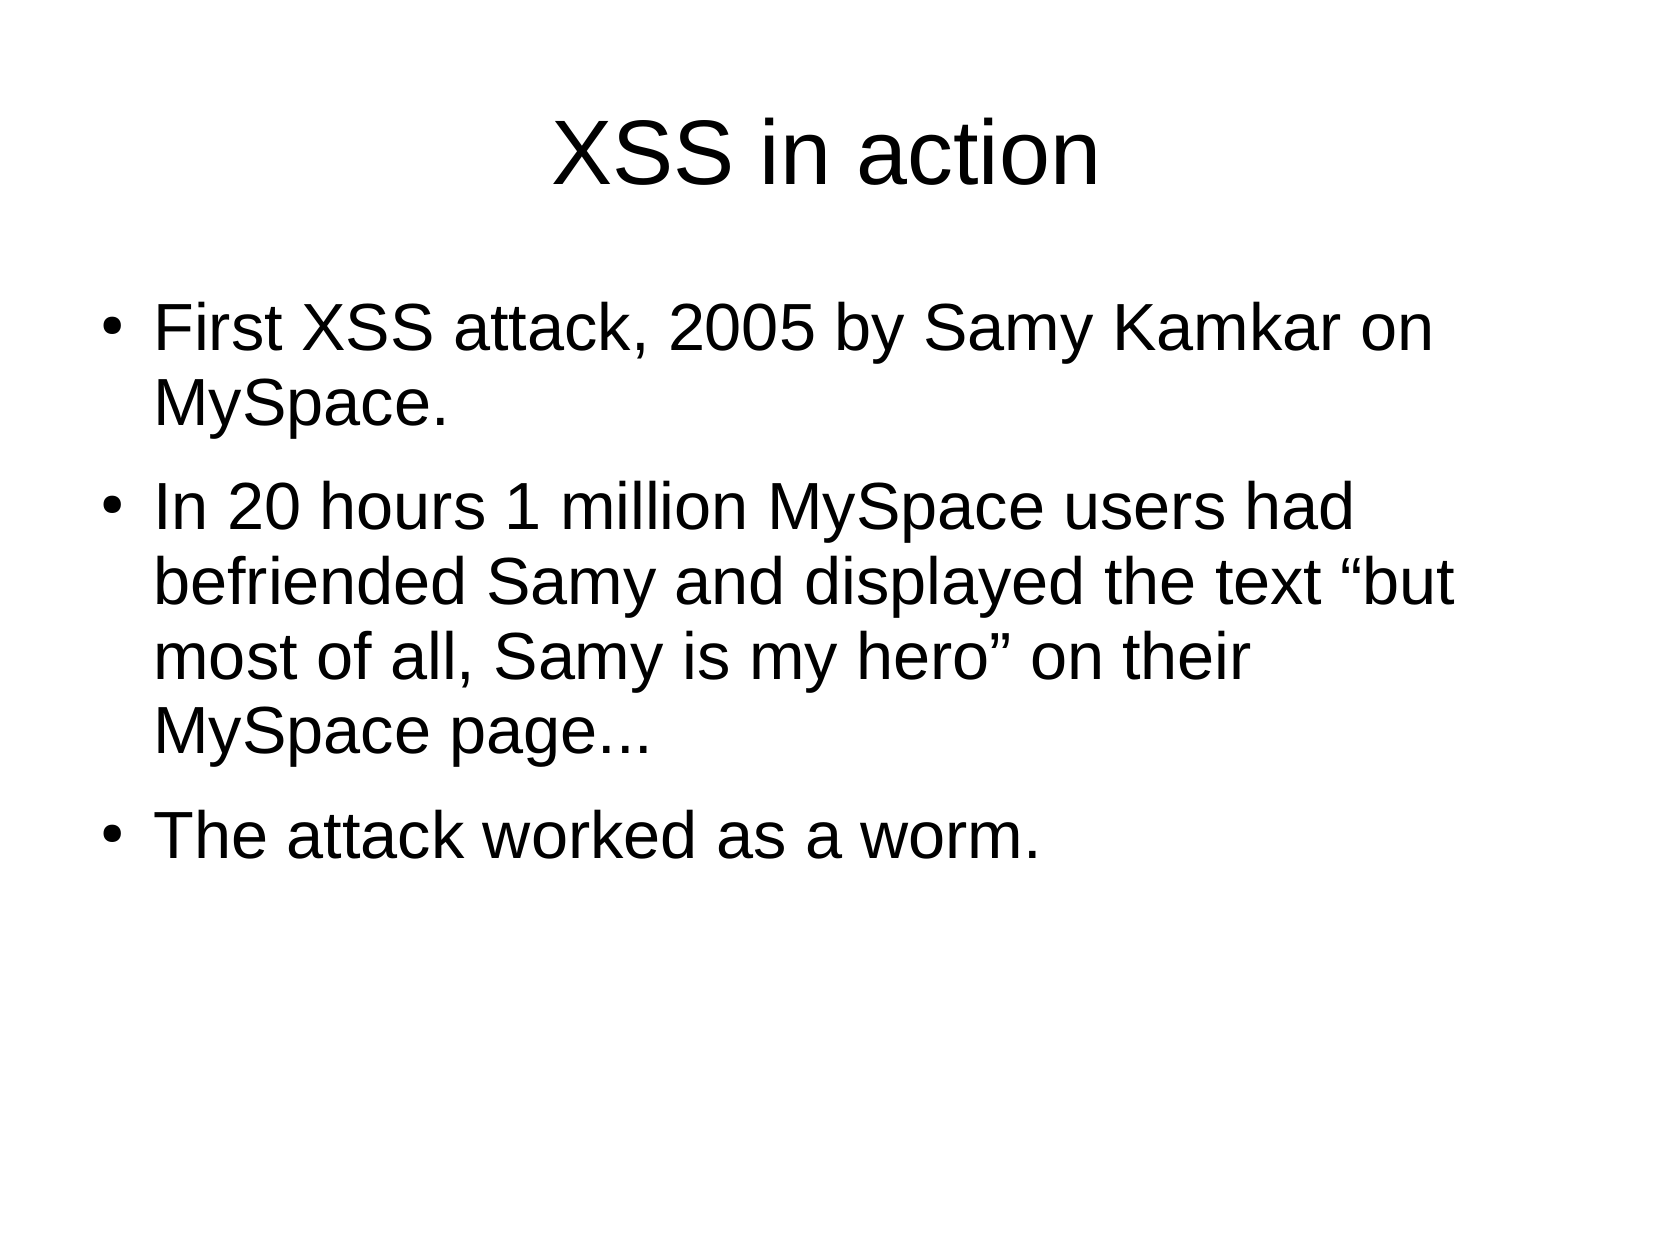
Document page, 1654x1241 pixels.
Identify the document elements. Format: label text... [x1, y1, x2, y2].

title XSS in action [82, 49, 1571, 257]
list First XSS attack, 2005 by Samy Kamkar on MySpace. In 20 hours 1 million MySpace users had befriended Samy and displayed the text “but most of all, Samy is my hero” on their MySpace page... The attack worked as a worm. [82, 290, 1538, 1010]
